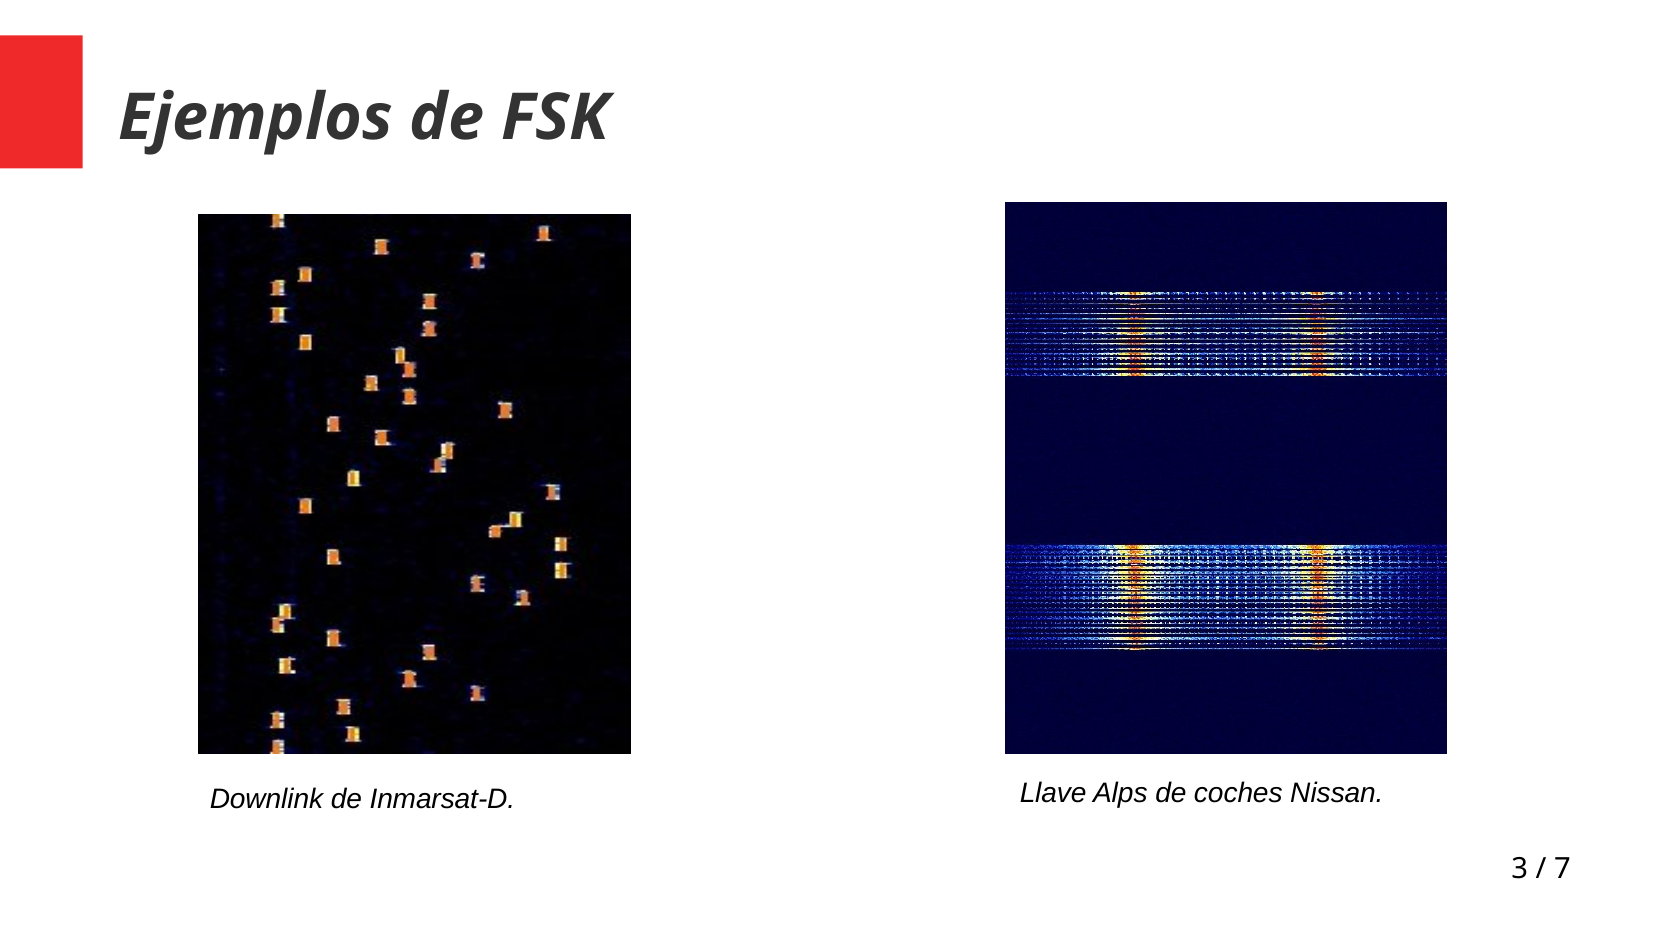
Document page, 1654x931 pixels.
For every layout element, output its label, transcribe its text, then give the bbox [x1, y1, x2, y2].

picture [1005, 202, 1447, 754]
title Ejemplos de FSK [118, 37, 1571, 193]
text_box Llave Alps de coches Nissan. [1005, 769, 1456, 844]
picture [198, 214, 631, 754]
text_box Downlink de Inmarsat-D. [195, 776, 676, 823]
